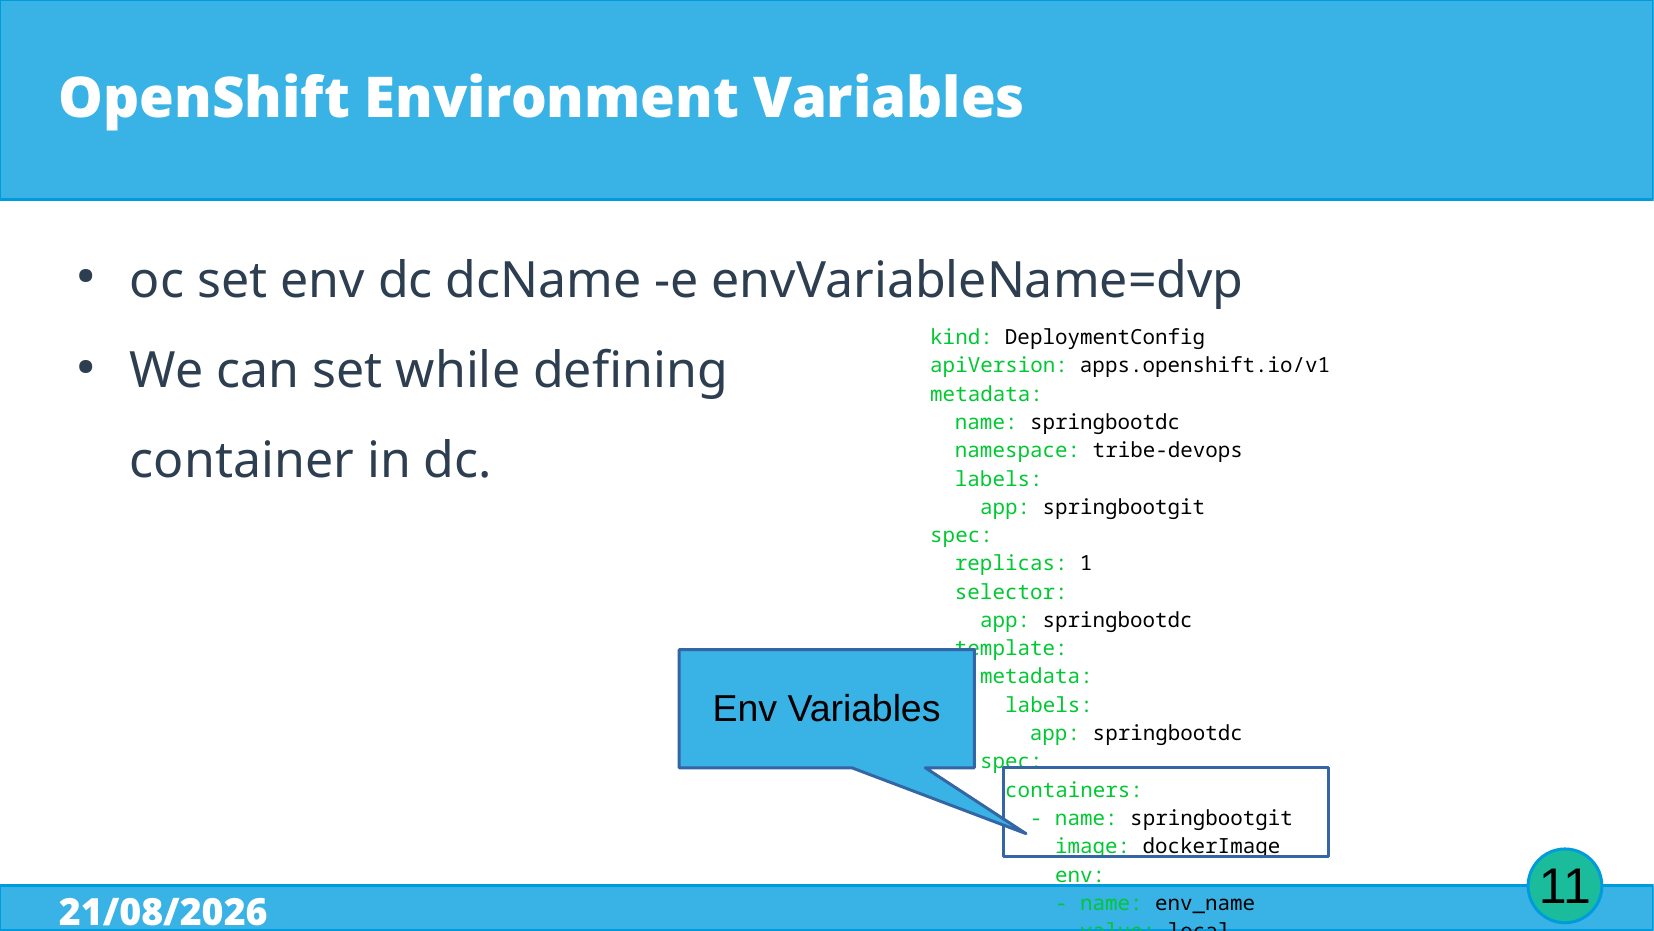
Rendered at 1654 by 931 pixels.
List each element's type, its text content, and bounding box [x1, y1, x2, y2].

text_box kind: DeploymentConfig apiVersion: apps.openshift.io/v1 metadata: name: springbootdc namespace: tribe-devops labels: app: springbootgit spec: replicas: 1 selector: app: springbootdc template: metadata: labels: app: springbootdc spec: containers: - name: springbootgit image: dockerImage env: - name: env_name value: local [915, 314, 1546, 864]
text_box Env Variables [679, 649, 1026, 834]
title OpenShift Environment Variables [59, 37, 1595, 155]
text_box [1003, 767, 1329, 857]
list oc set env dc dcName -e envVariableName=dvp We can set while defining container in dc. [59, 243, 1595, 864]
